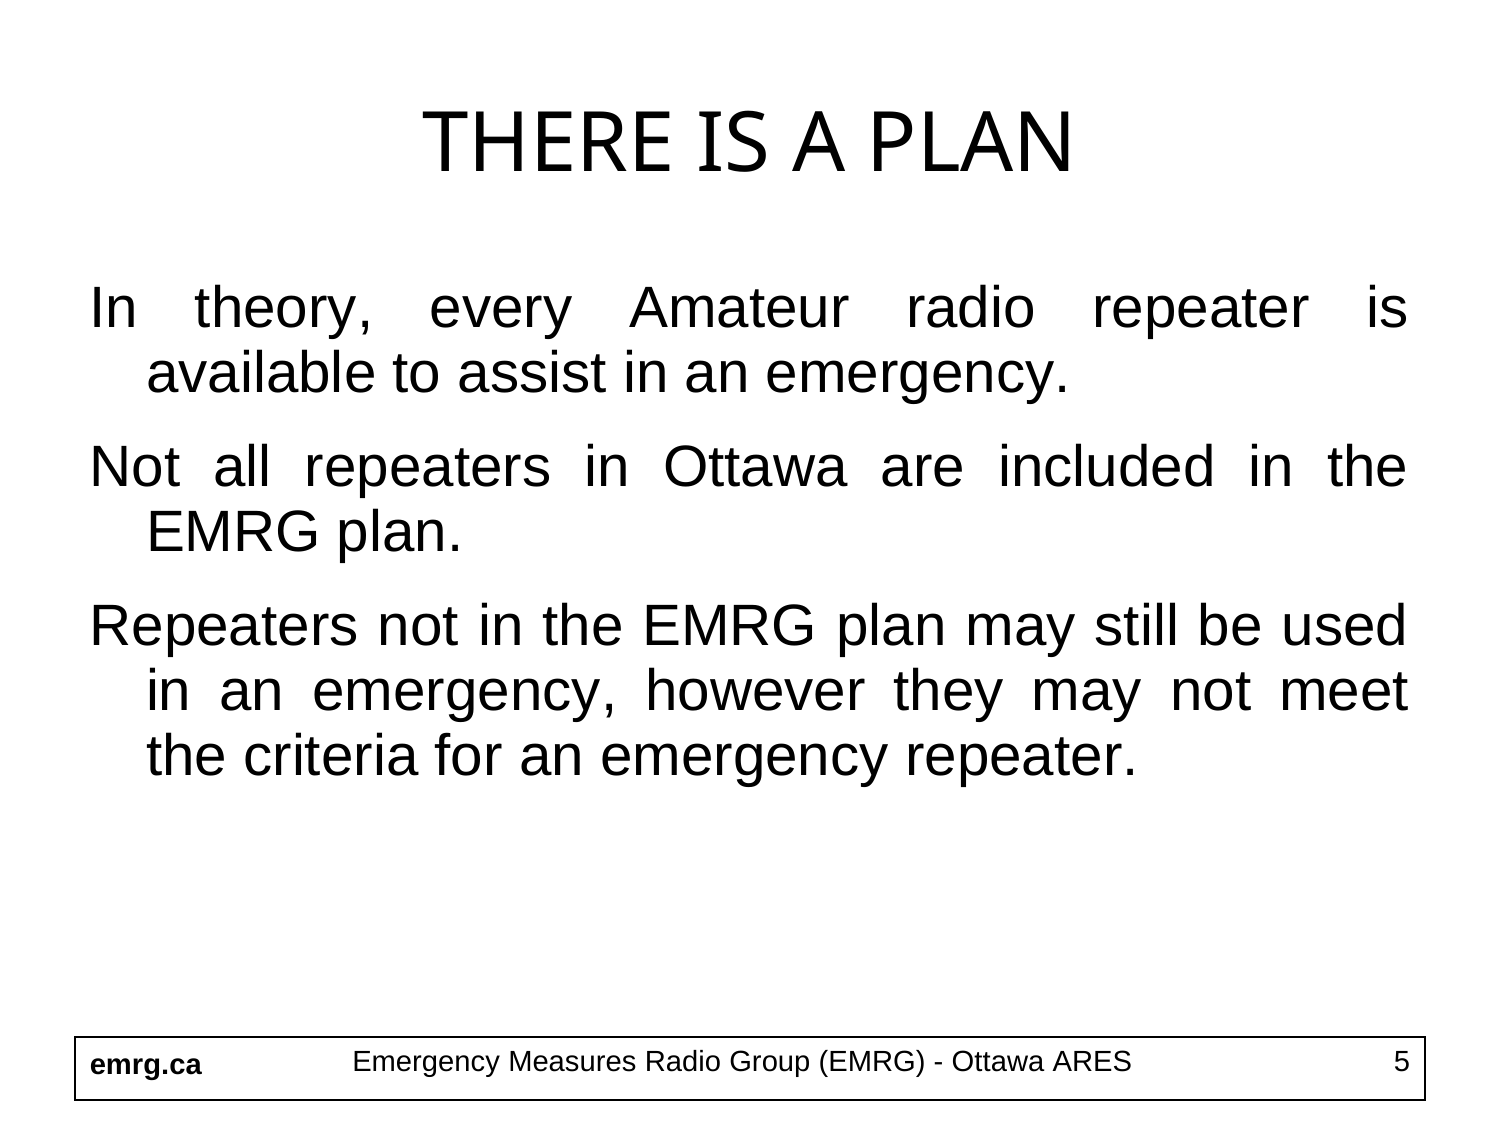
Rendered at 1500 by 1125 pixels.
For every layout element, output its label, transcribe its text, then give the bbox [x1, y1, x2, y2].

title THERE IS A PLAN [75, 45, 1426, 233]
list In theory, every Amateur radio repeater is available to assist in an emergency. Not all repeaters in Ottawa are included in the EMRG plan. Repeaters not in the EMRG plan may still be used in an emergency, however they may not meet the criteria for an emergency repeater. [75, 266, 1426, 932]
